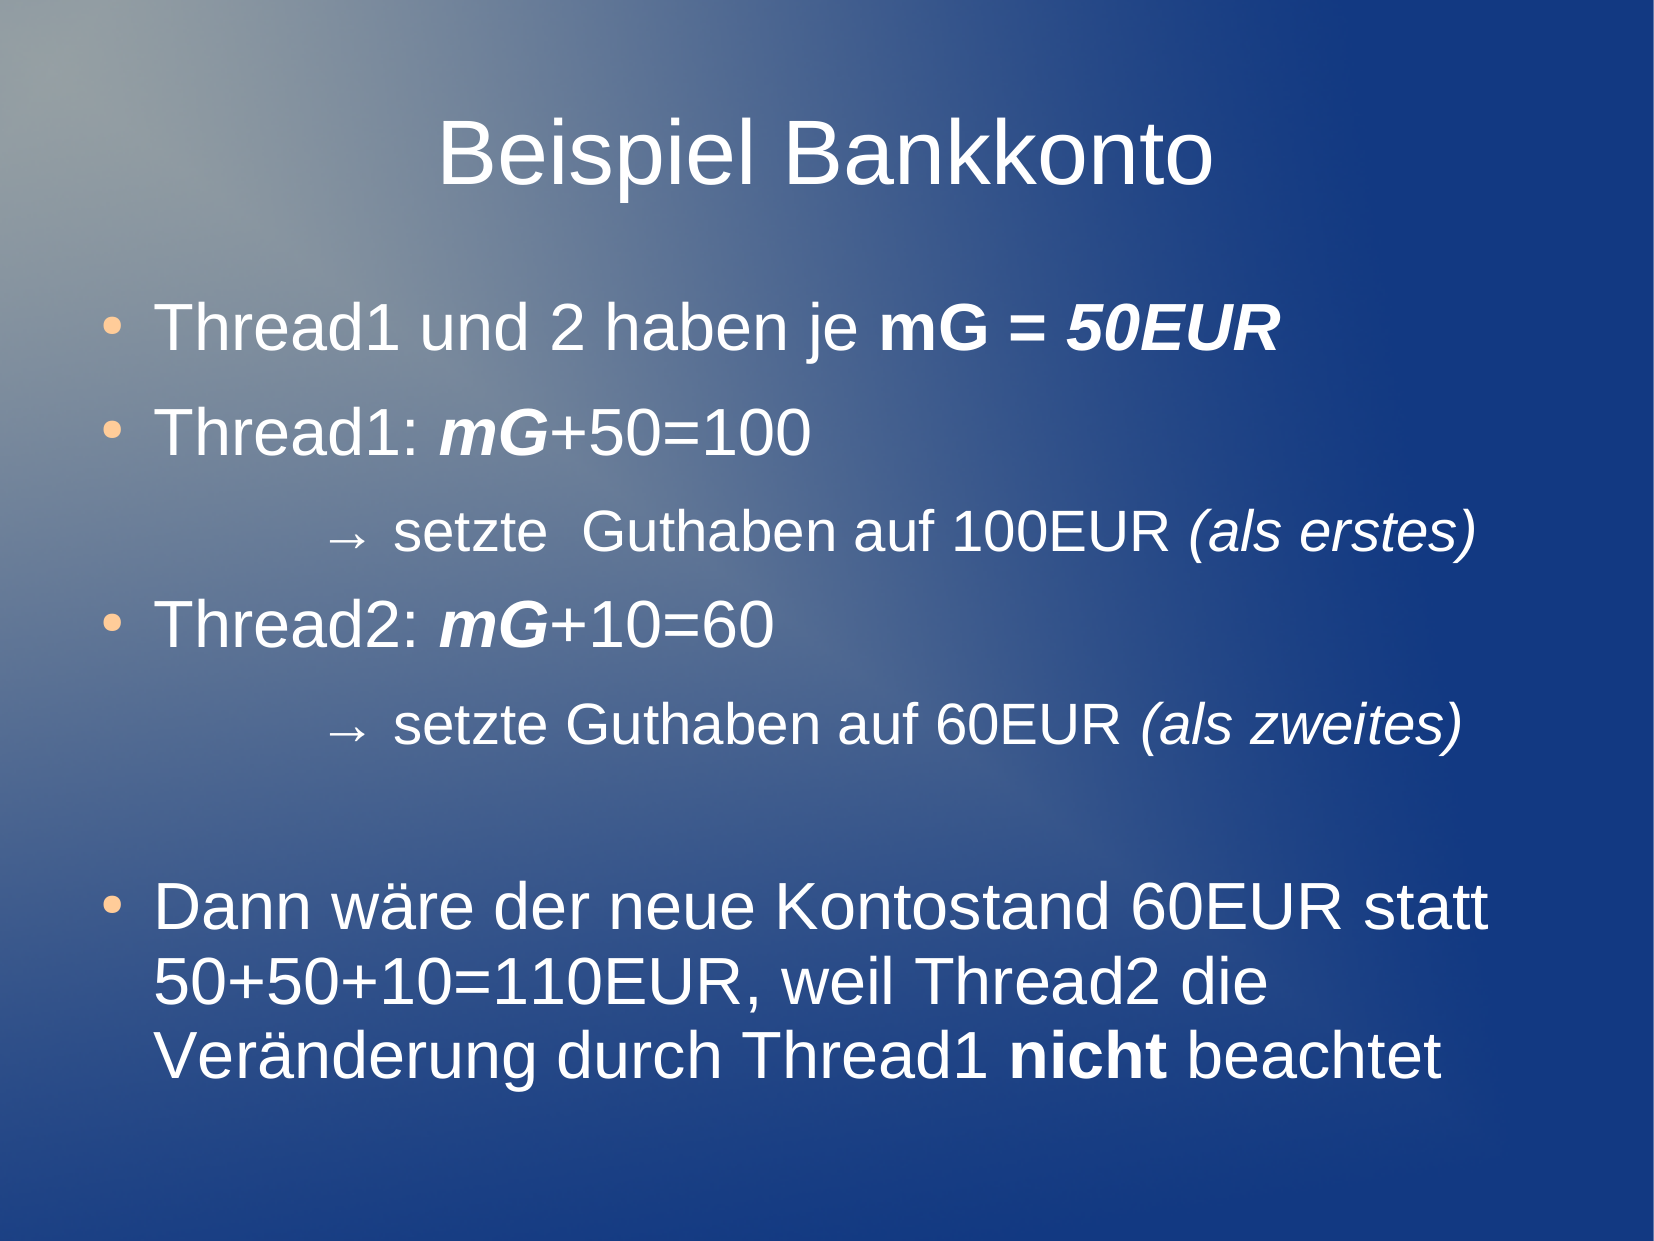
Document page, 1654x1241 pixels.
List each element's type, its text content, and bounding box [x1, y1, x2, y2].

picture [0, 0, 1654, 1241]
title Beispiel Bankkonto [82, 49, 1571, 257]
list Thread1 und 2 haben je mG = 50EUR Thread1: mG+50=100 → setzte Guthaben auf 100EUR (als erstes) Thread2: mG+10=60 → setzte Guthaben auf 60EUR (als zweites) Dann wäre der neue Kontostand 60EUR statt 50+50+10=110EUR, weil Thread2 die Veränderung durch Thread1 nicht beachtet [82, 290, 1630, 1109]
